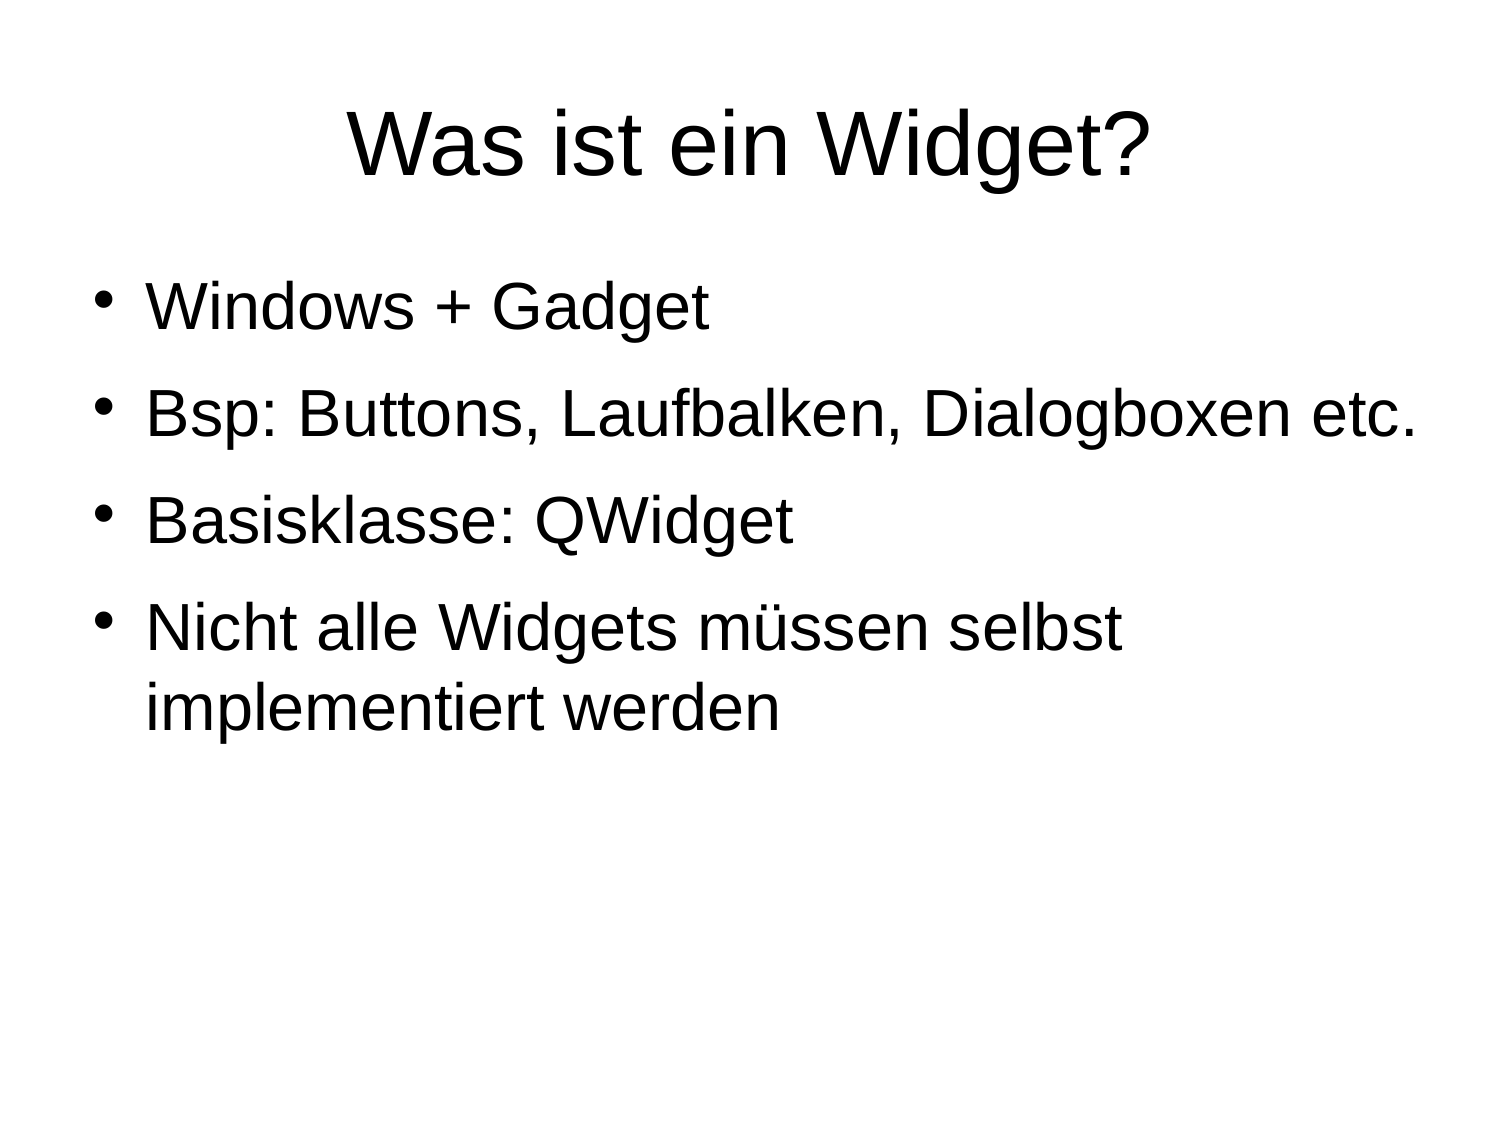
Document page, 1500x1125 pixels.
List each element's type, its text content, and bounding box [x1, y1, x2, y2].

text_box Was ist ein Widget? [75, 44, 1425, 233]
text_box Windows + Gadget Bsp: Buttons, Laufbalken, Dialogboxen etc. Basisklasse: QWidget Nicht alle Widgets müssen selbst implementiert werden [75, 263, 1425, 916]
